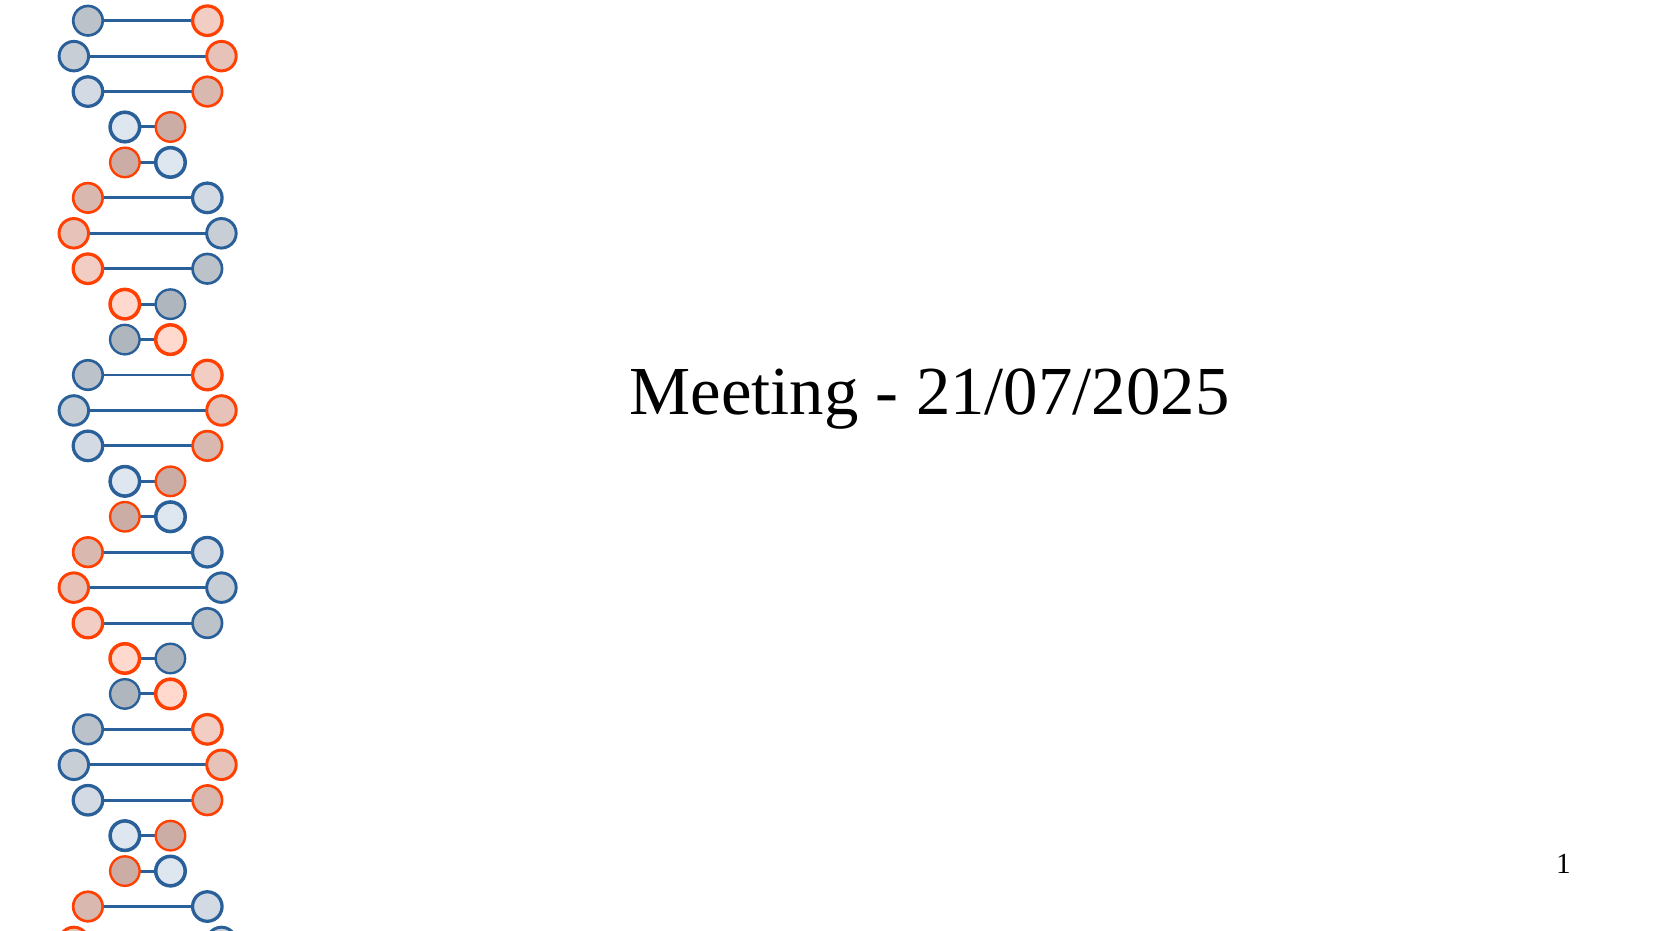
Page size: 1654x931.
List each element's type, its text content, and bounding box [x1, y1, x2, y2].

subtitle Meeting - 21/07/2025 [265, 35, 1595, 748]
